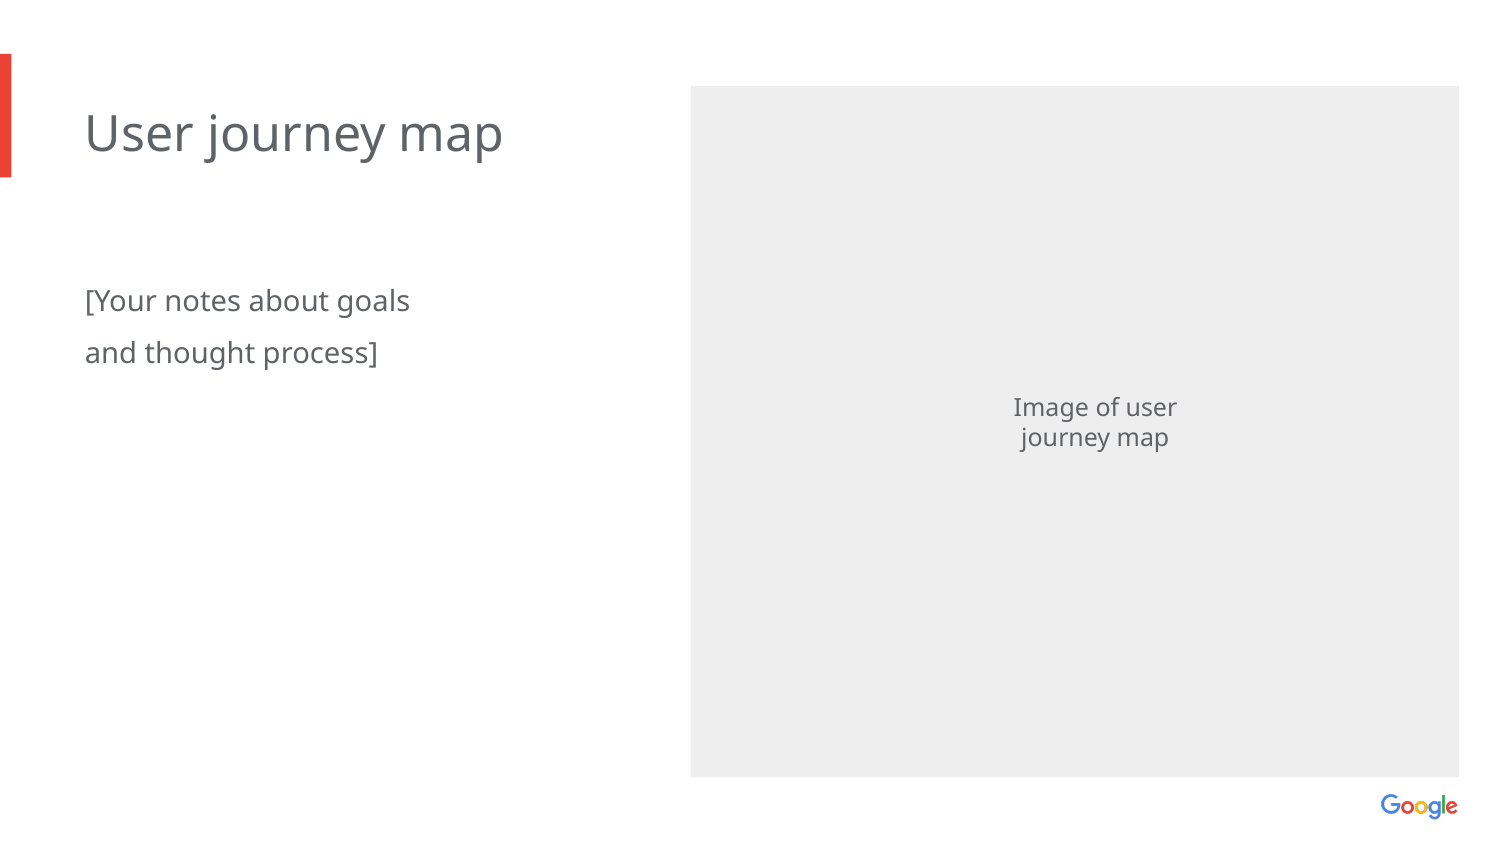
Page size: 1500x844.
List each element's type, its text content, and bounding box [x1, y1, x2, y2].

text_box [690, 85, 1460, 778]
picture [1381, 794, 1458, 820]
text_box User journey map [84, 85, 1087, 177]
text_box [Your notes about goals and thought process] [84, 249, 483, 385]
text_box Image of user journey map [986, 376, 1205, 467]
